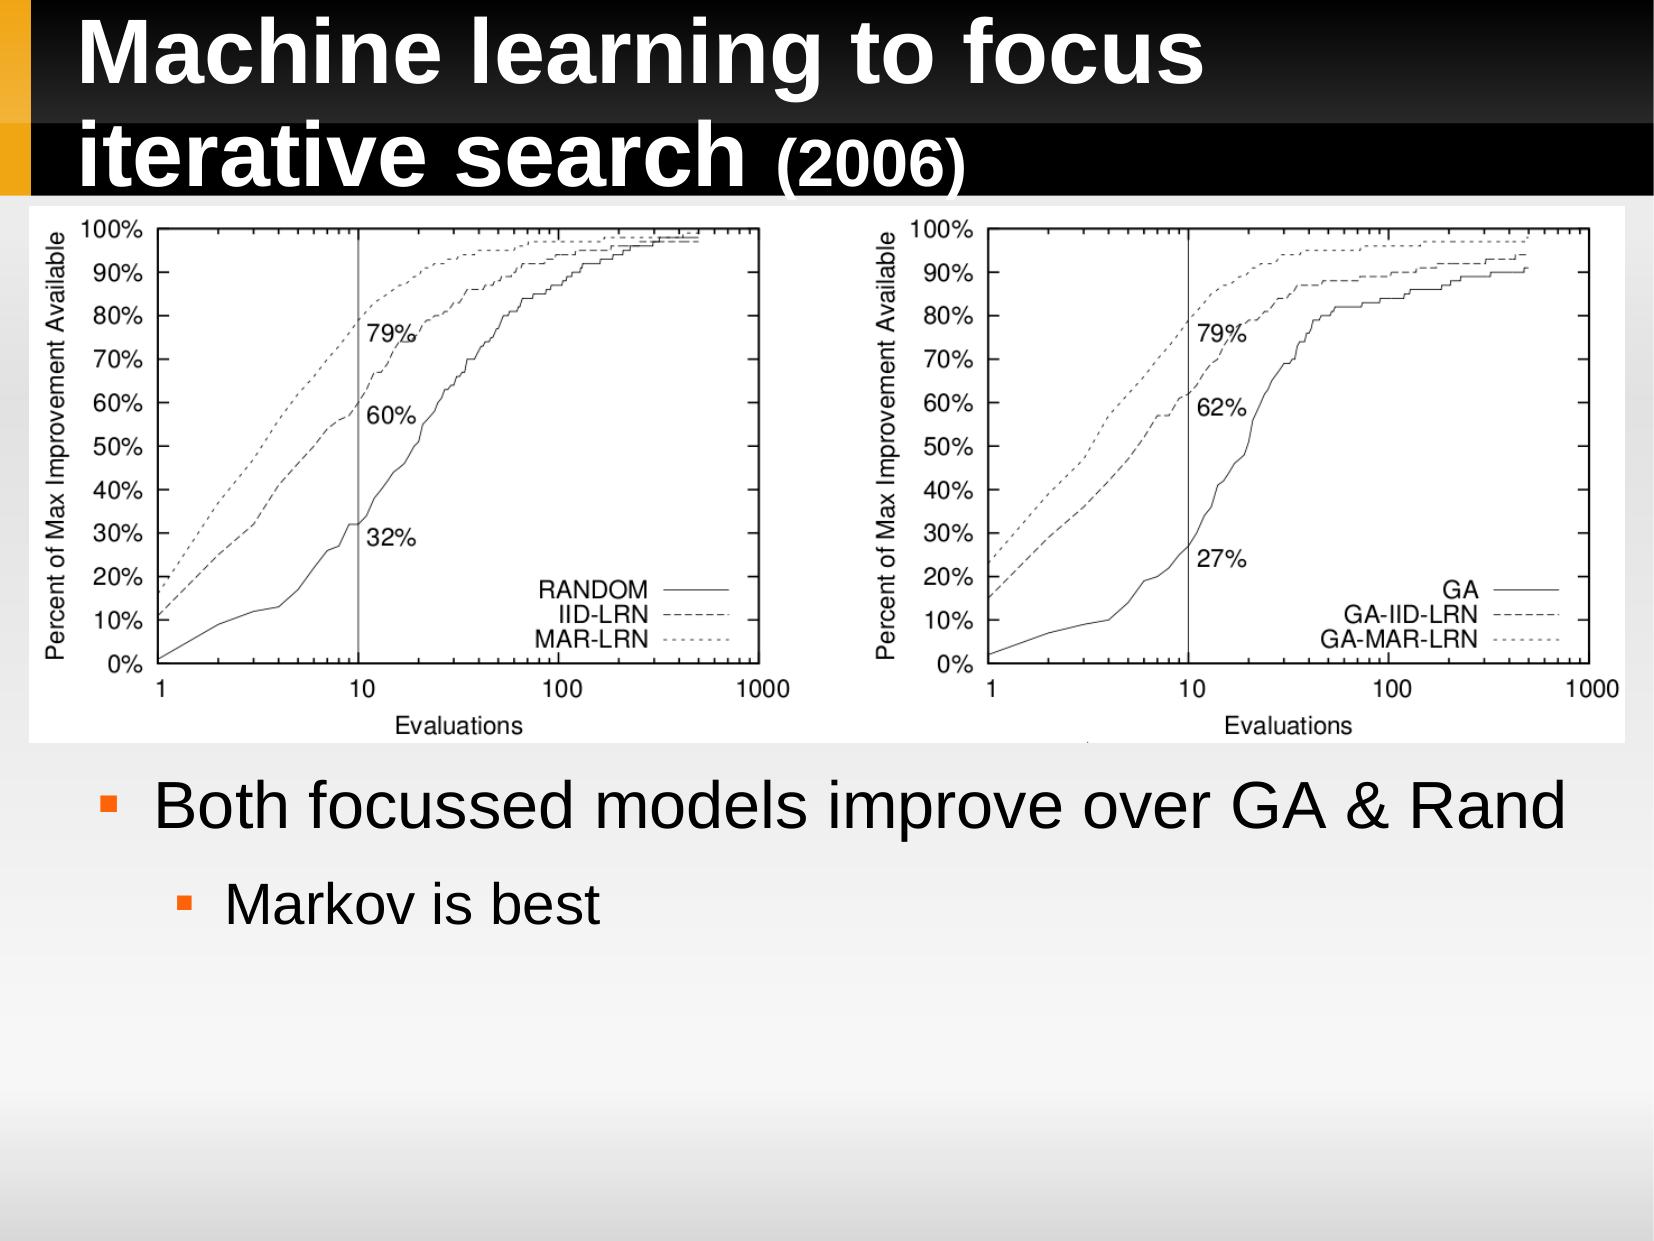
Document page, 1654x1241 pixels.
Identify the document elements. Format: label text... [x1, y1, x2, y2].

picture [0, 0, 1654, 1241]
title Machine learning to focus iterative search (2006) [76, 0, 1565, 206]
list Both focussed models improve over GA & Rand Markov is best [82, 767, 1571, 1094]
